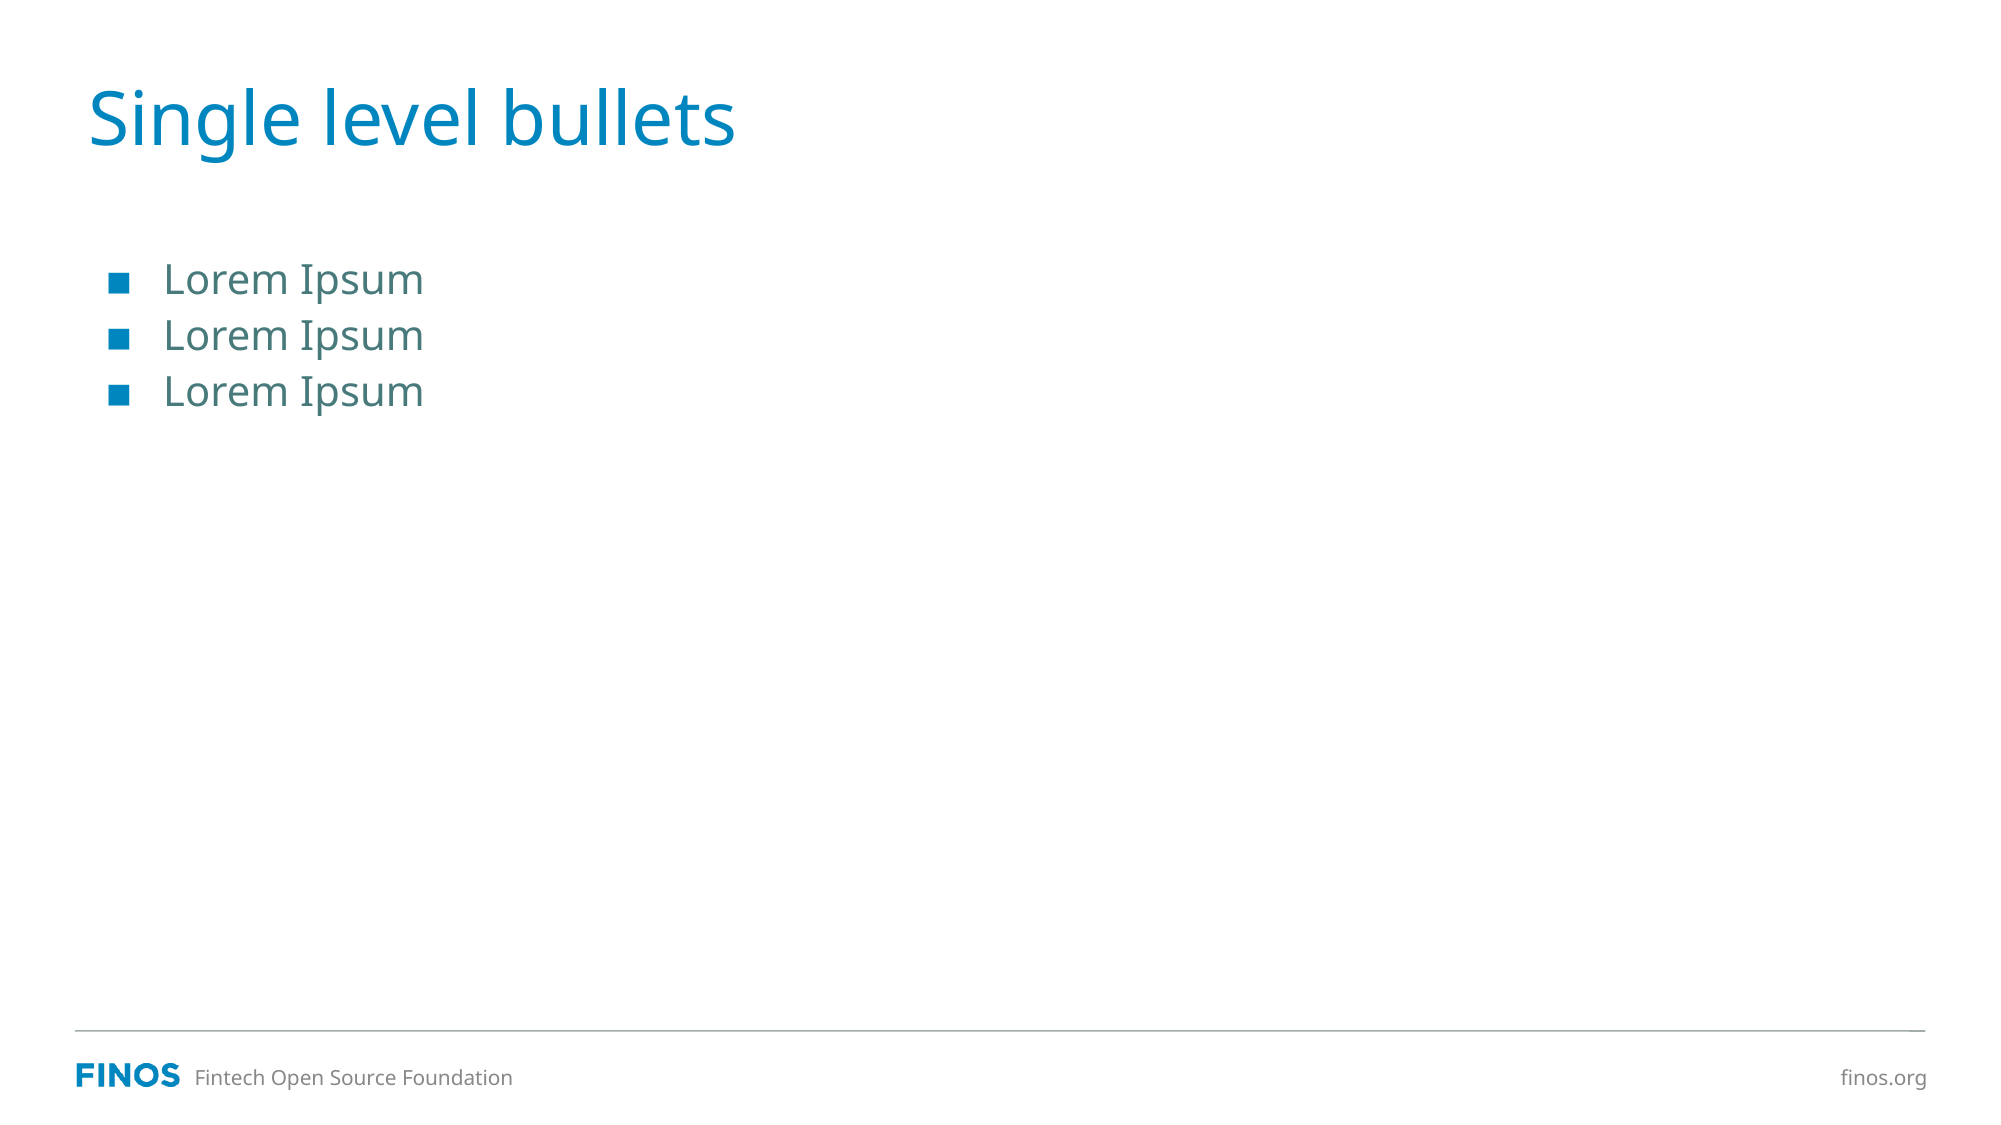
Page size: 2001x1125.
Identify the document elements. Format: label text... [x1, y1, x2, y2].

picture [75, 1063, 184, 1097]
title Single level bullets [68, 50, 1932, 176]
picture [116, 1063, 124, 1074]
picture [140, 1069, 153, 1081]
list Lorem Ipsum Lorem Ipsum Lorem Ipsum [68, 227, 1932, 975]
